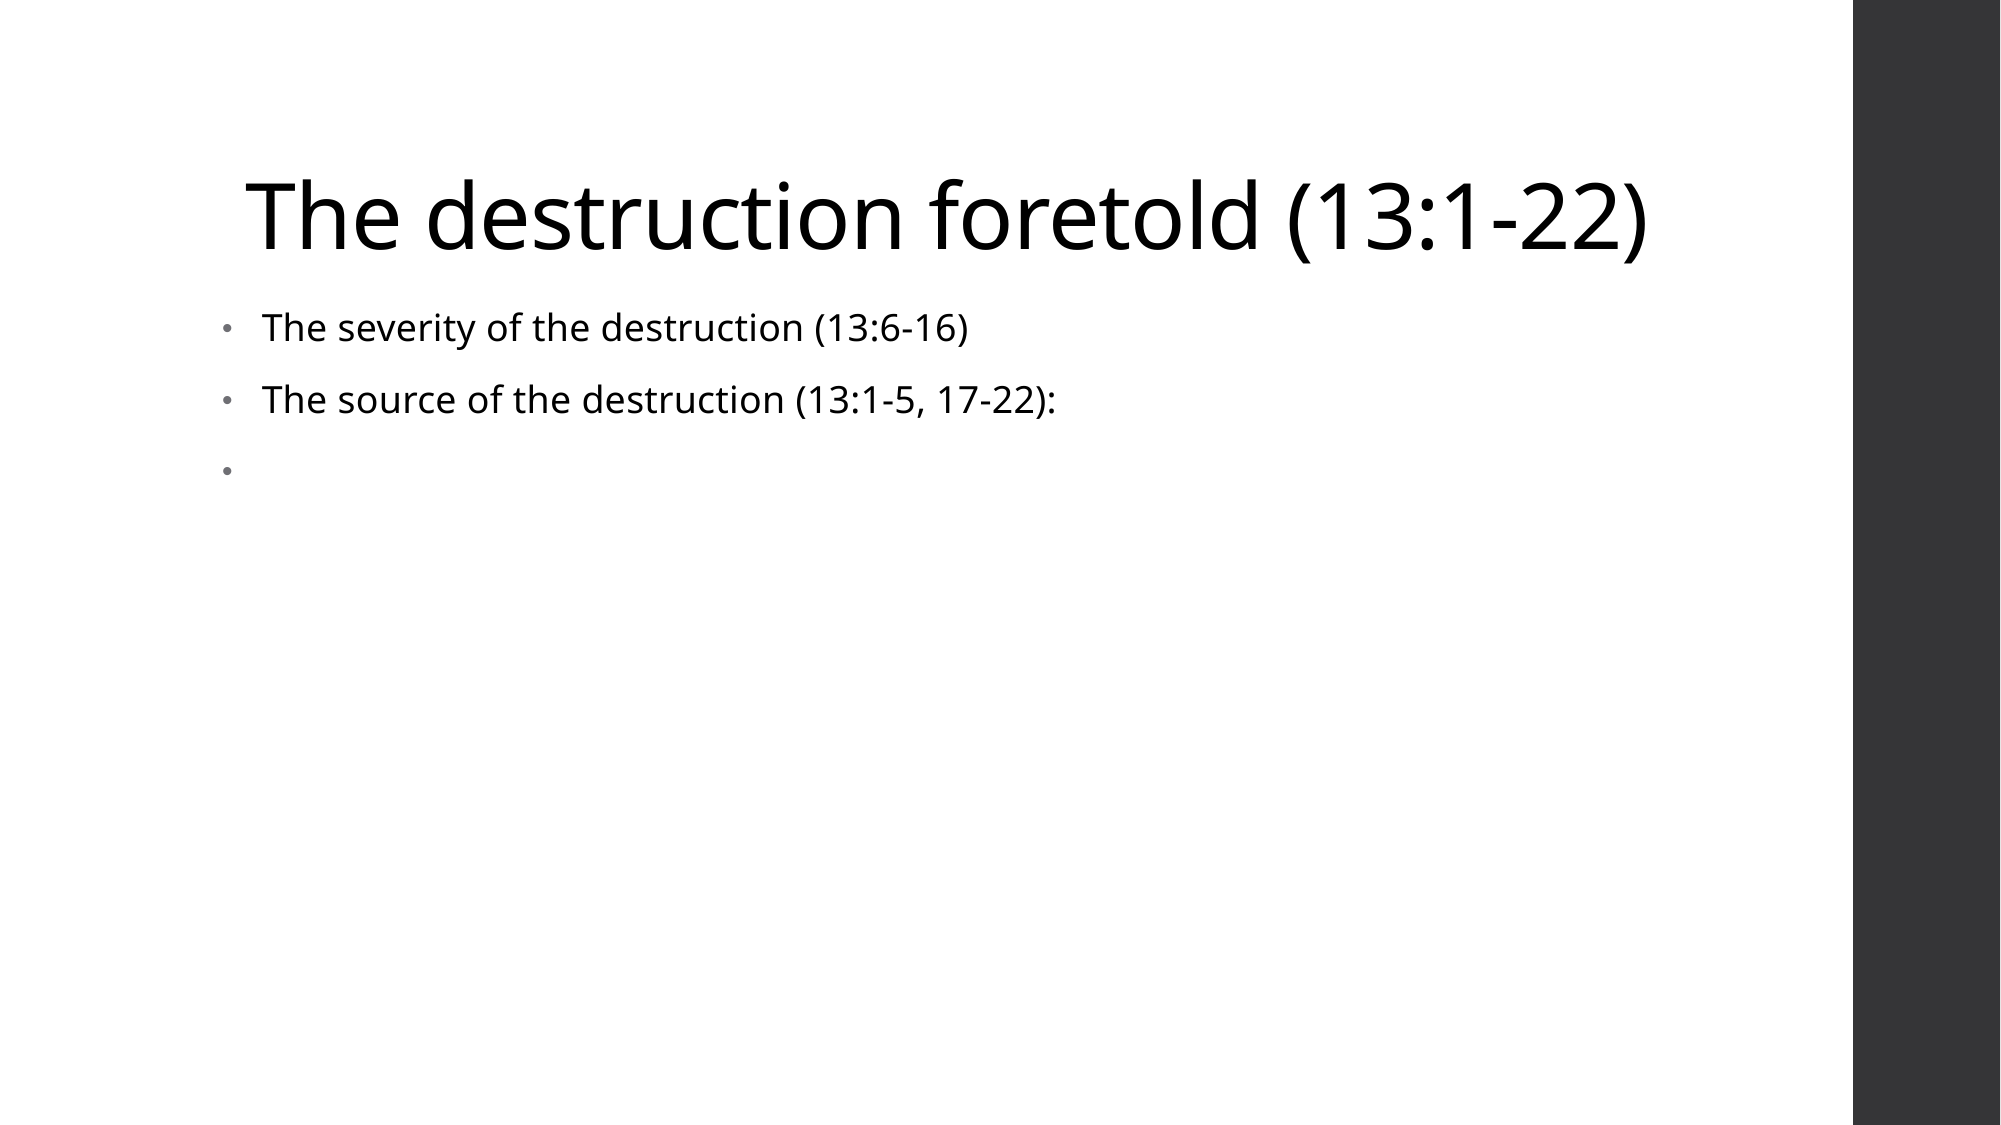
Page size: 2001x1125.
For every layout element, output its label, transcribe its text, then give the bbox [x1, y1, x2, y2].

list The severity of the destruction (13:6-16) The source of the destruction (13:1-5, 17-22): [206, 299, 1617, 1014]
title The destruction foretold (13:1-22) [206, 60, 1797, 278]
